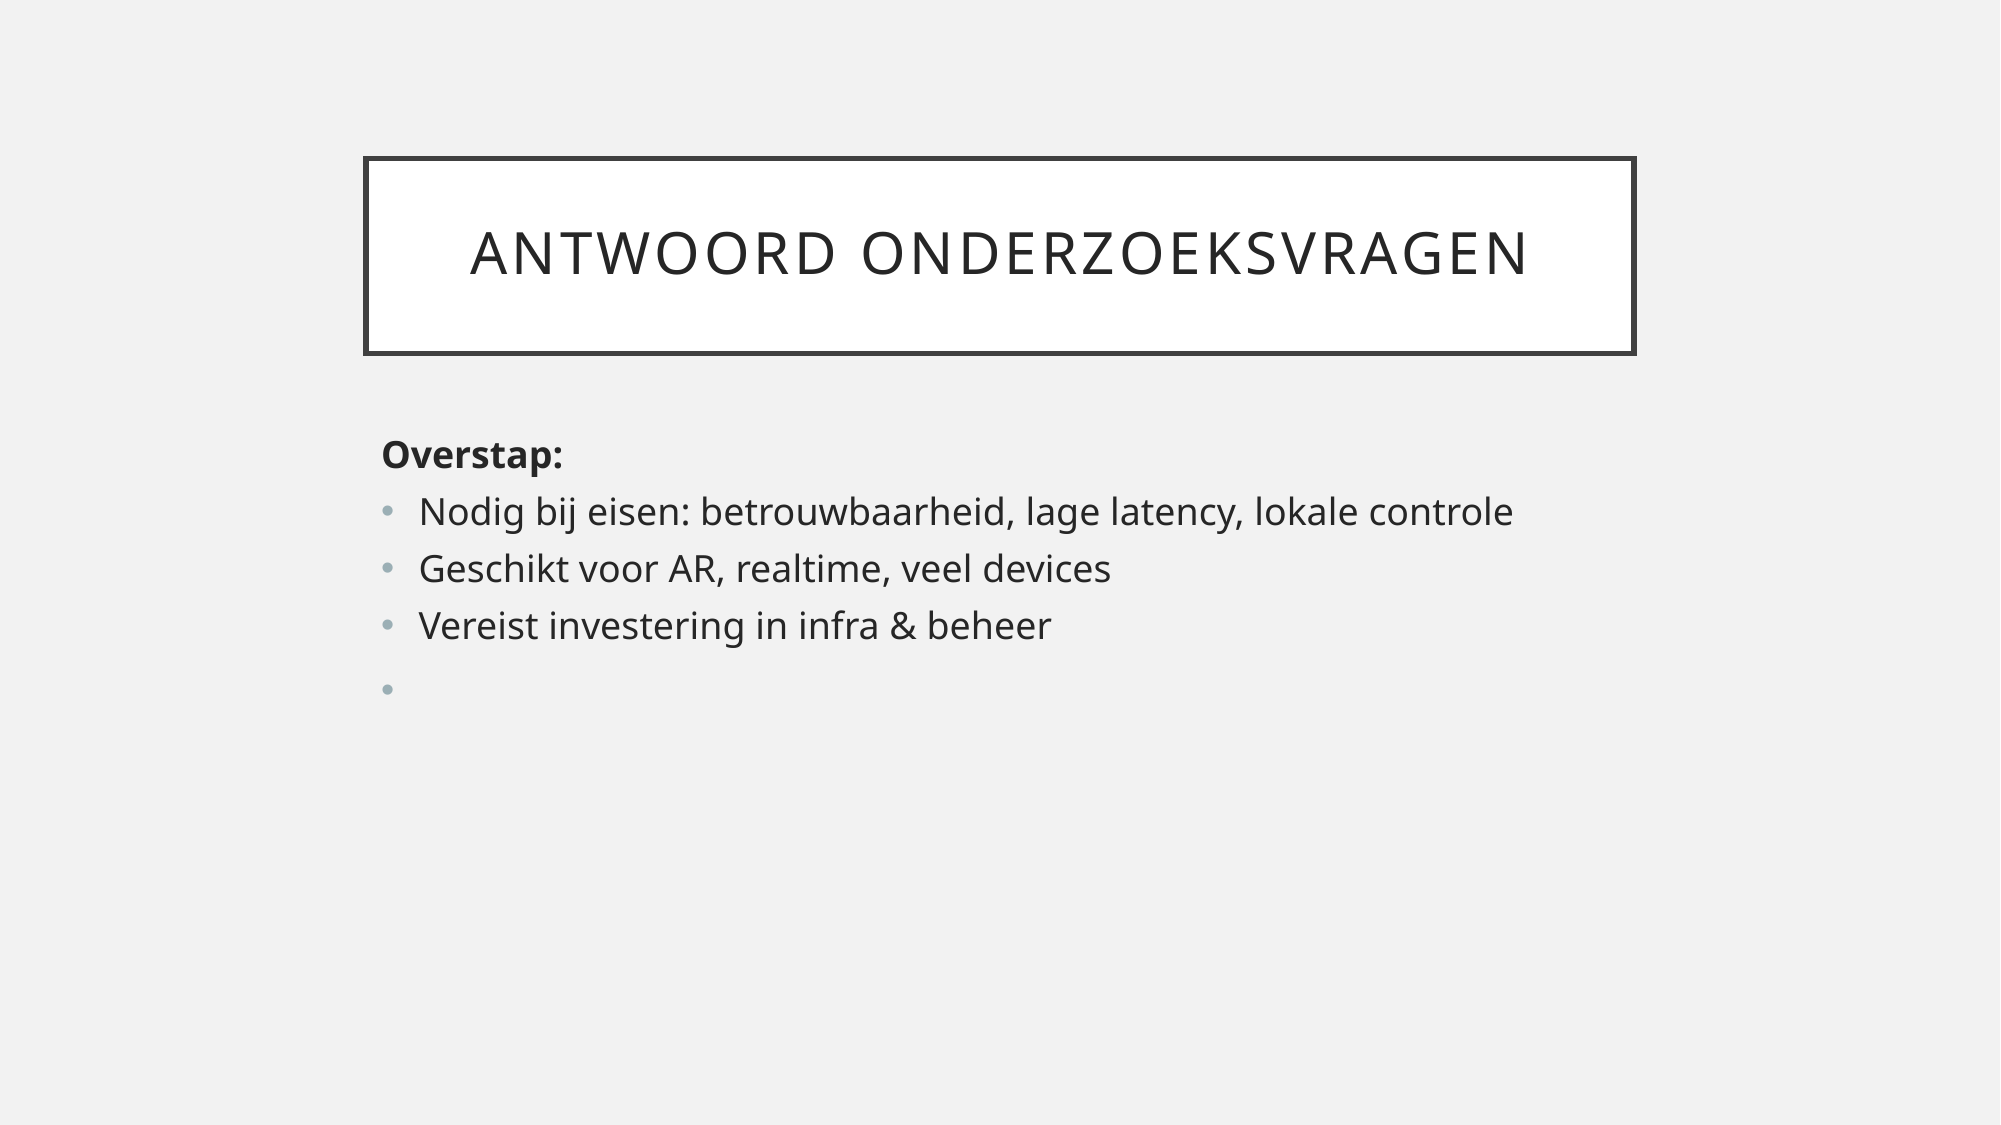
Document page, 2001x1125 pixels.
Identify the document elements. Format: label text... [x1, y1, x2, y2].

title Antwoord onderzoeksvragen [366, 158, 1634, 354]
list Overstap: Nodig bij eisen: betrouwbaarheid, lage latency, lokale controle Geschikt voor AR, realtime, veel devices Vereist investering in infra & beheer [366, 432, 1634, 942]
